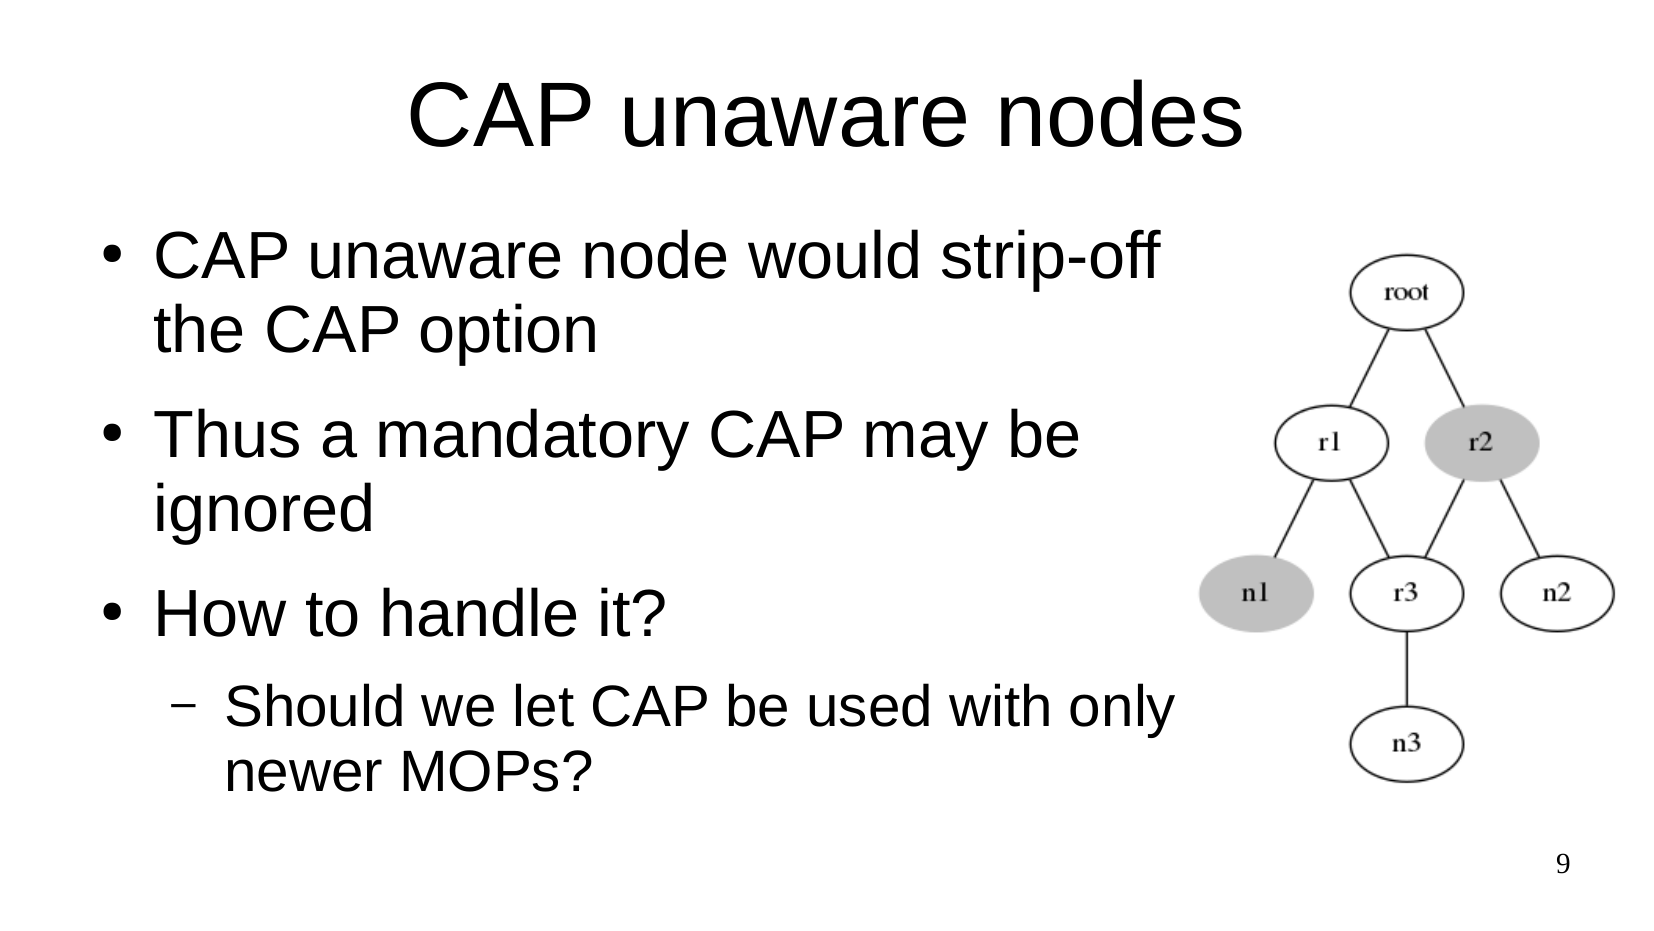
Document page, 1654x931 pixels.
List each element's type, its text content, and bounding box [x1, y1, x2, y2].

list CAP unaware node would strip-off the CAP option Thus a mandatory CAP may be ignored How to handle it? Should we let CAP be used with only newer MOPs? [82, 217, 1252, 863]
title CAP unaware nodes [82, 37, 1571, 193]
picture [1192, 247, 1623, 791]
